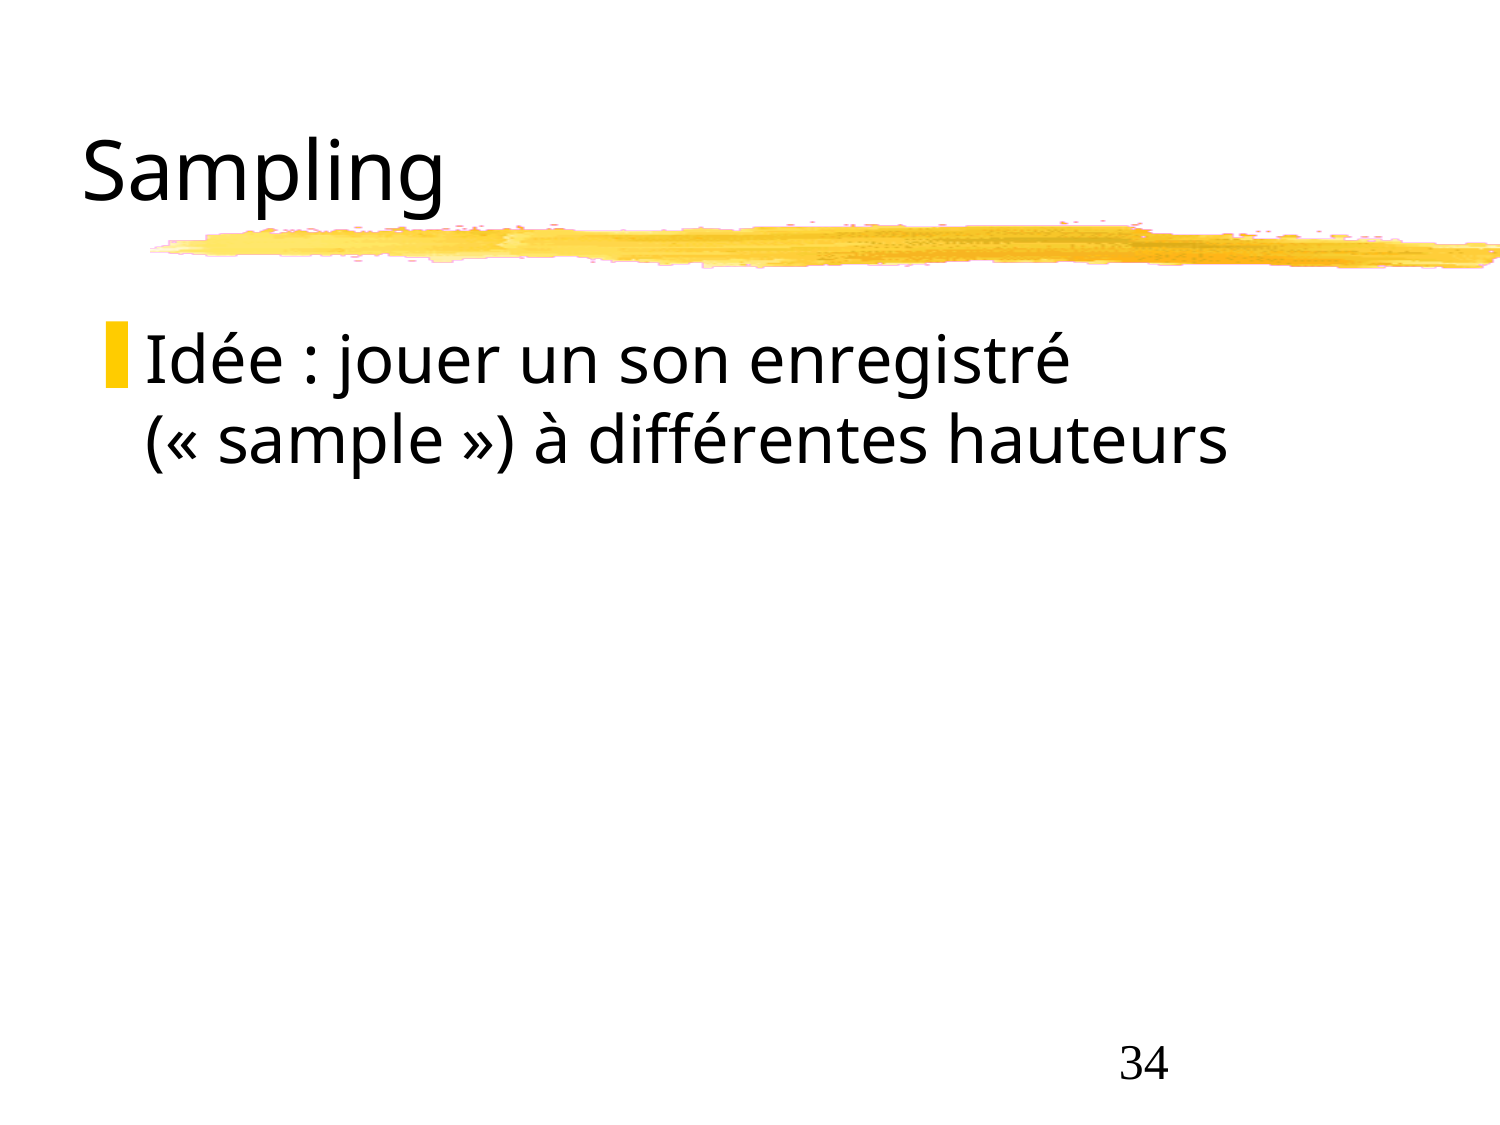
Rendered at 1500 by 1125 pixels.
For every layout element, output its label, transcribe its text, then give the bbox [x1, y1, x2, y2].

picture [150, 215, 1500, 279]
title Sampling [66, 8, 1342, 225]
list Idée : jouer un son enregistré (« sample ») à différentes hauteurs [74, 309, 1417, 1052]
